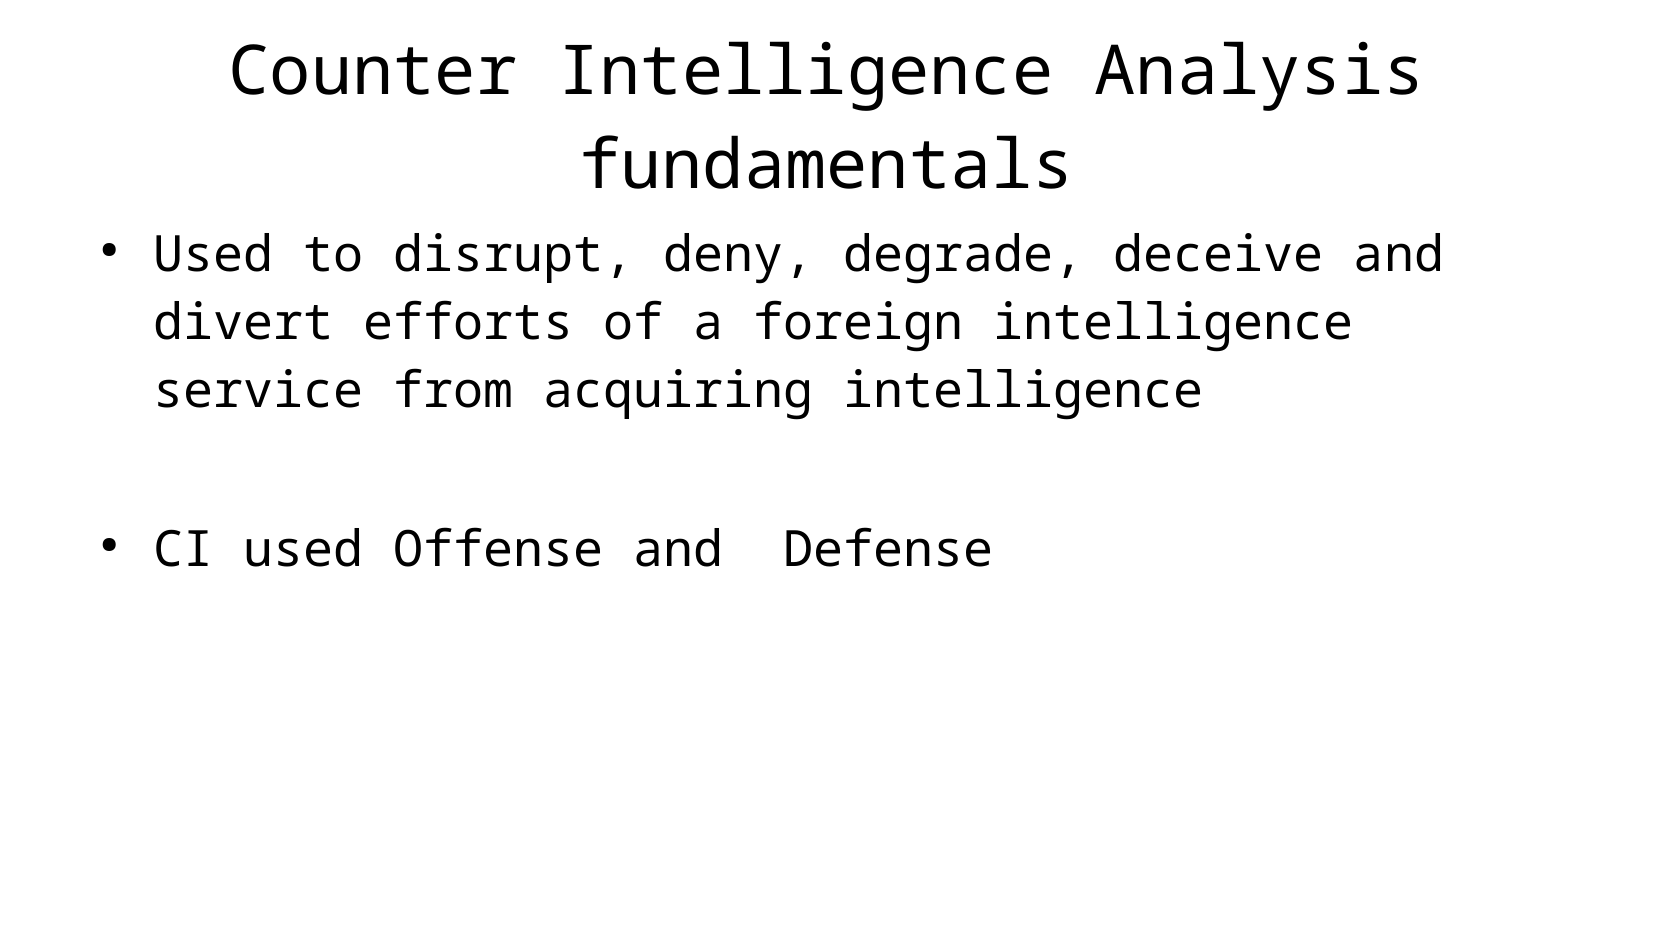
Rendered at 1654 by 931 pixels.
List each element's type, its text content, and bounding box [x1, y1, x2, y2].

title Counter Intelligence Analysis fundamentals [82, 34, 1571, 195]
list Used to disrupt, deny, degrade, deceive and divert efforts of a foreign intelligence service from acquiring intelligence CI used Offense and Defense [82, 217, 1571, 757]
